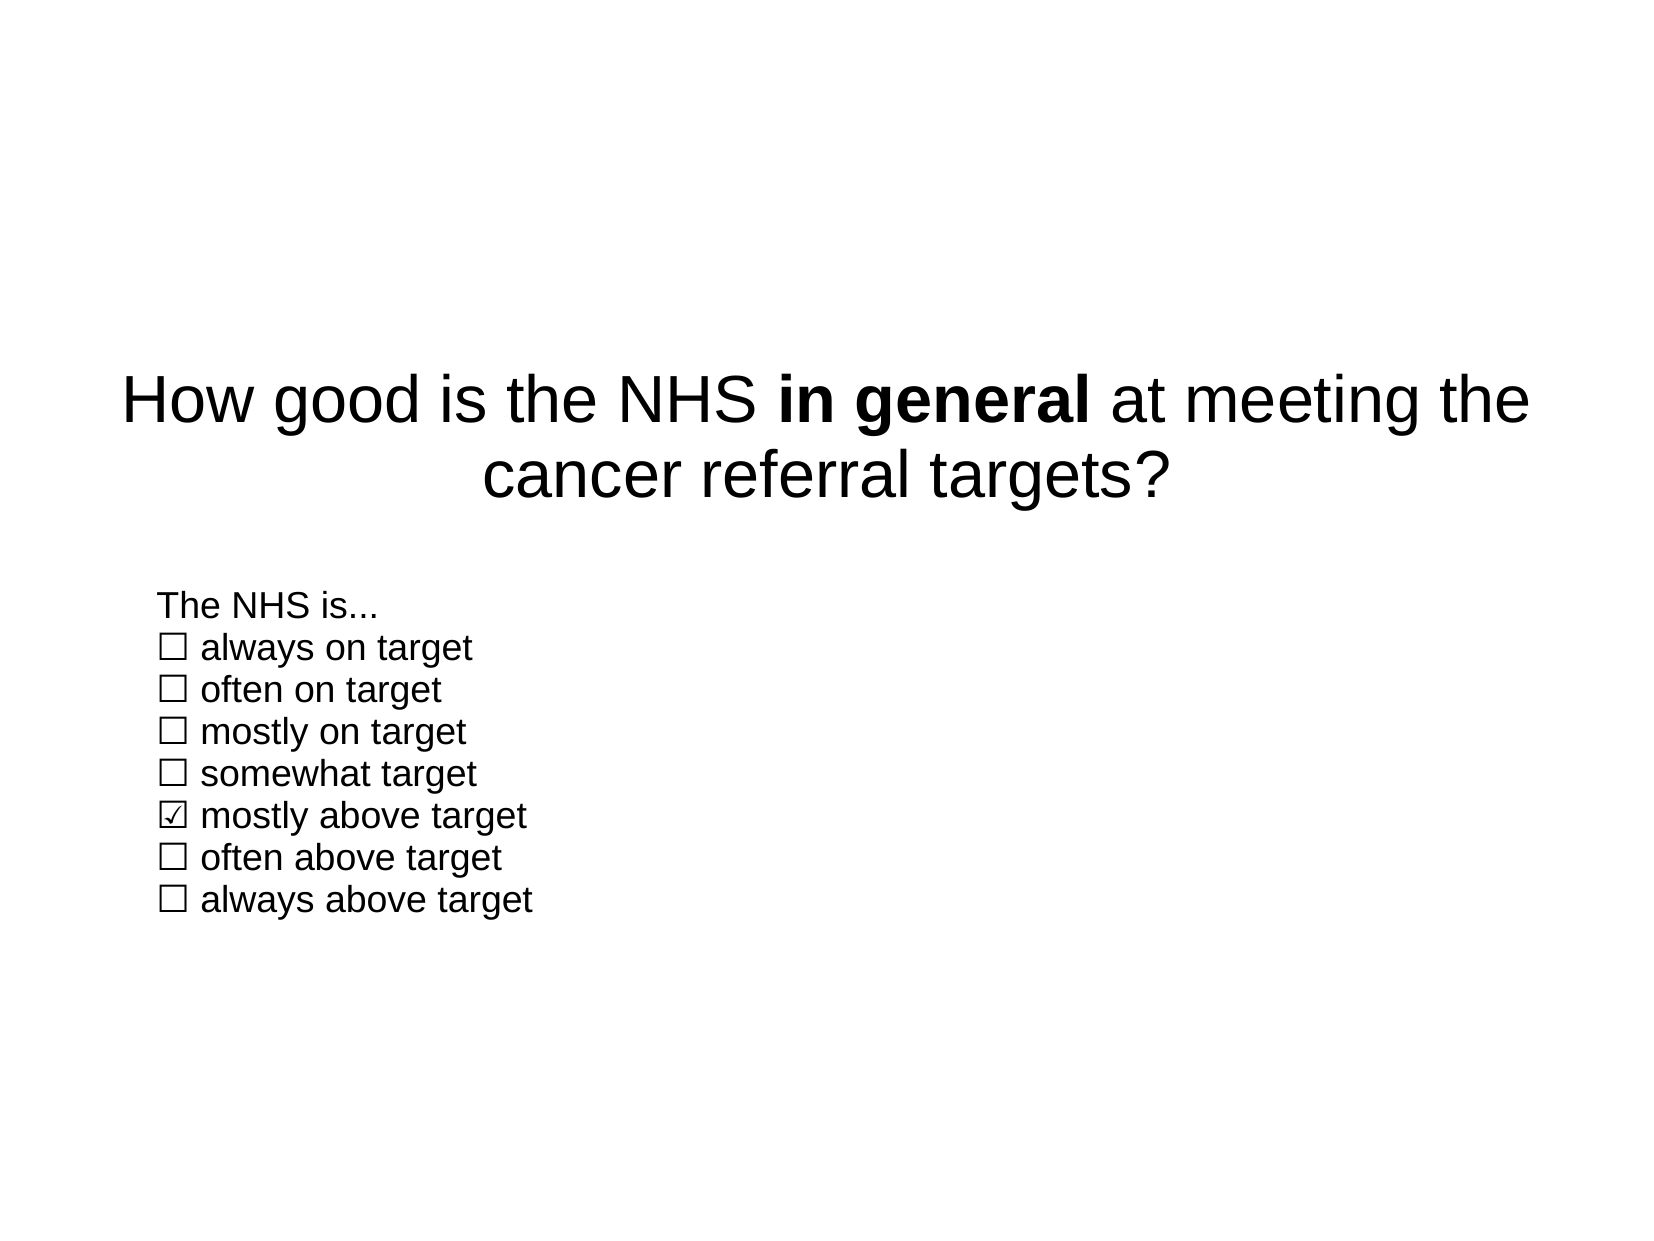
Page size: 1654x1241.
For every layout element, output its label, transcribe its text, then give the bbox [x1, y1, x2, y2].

text_box The NHS is... ☐ always on target ☐ often on target ☐ mostly on target ☐ somewhat target ☑ mostly above target ☐ often above target ☐ always above target [141, 577, 1335, 928]
subtitle How good is the NHS in general at meeting the cancer referral targets? [82, 47, 1571, 827]
